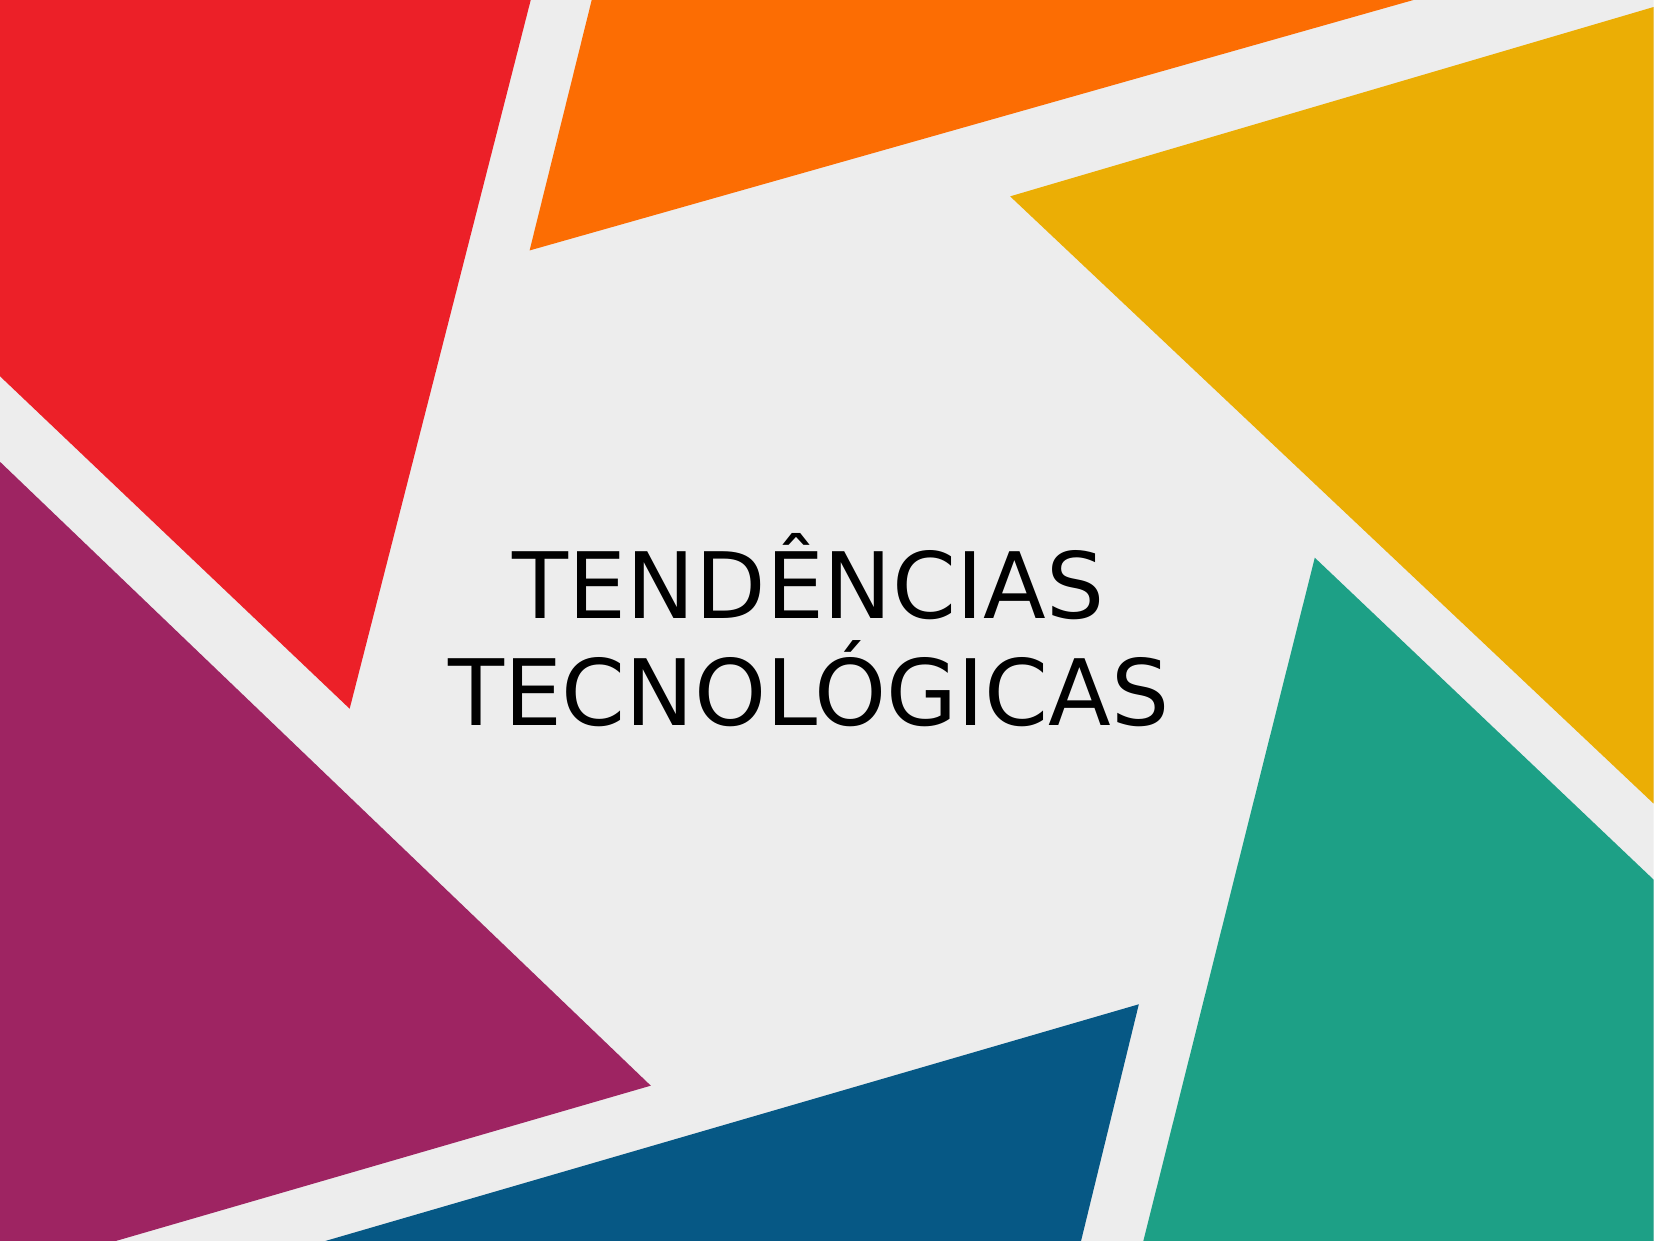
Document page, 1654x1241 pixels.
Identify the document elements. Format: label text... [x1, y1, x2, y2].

subtitle TENDÊNCIAS TECNOLÓGICAS [437, 406, 1182, 875]
